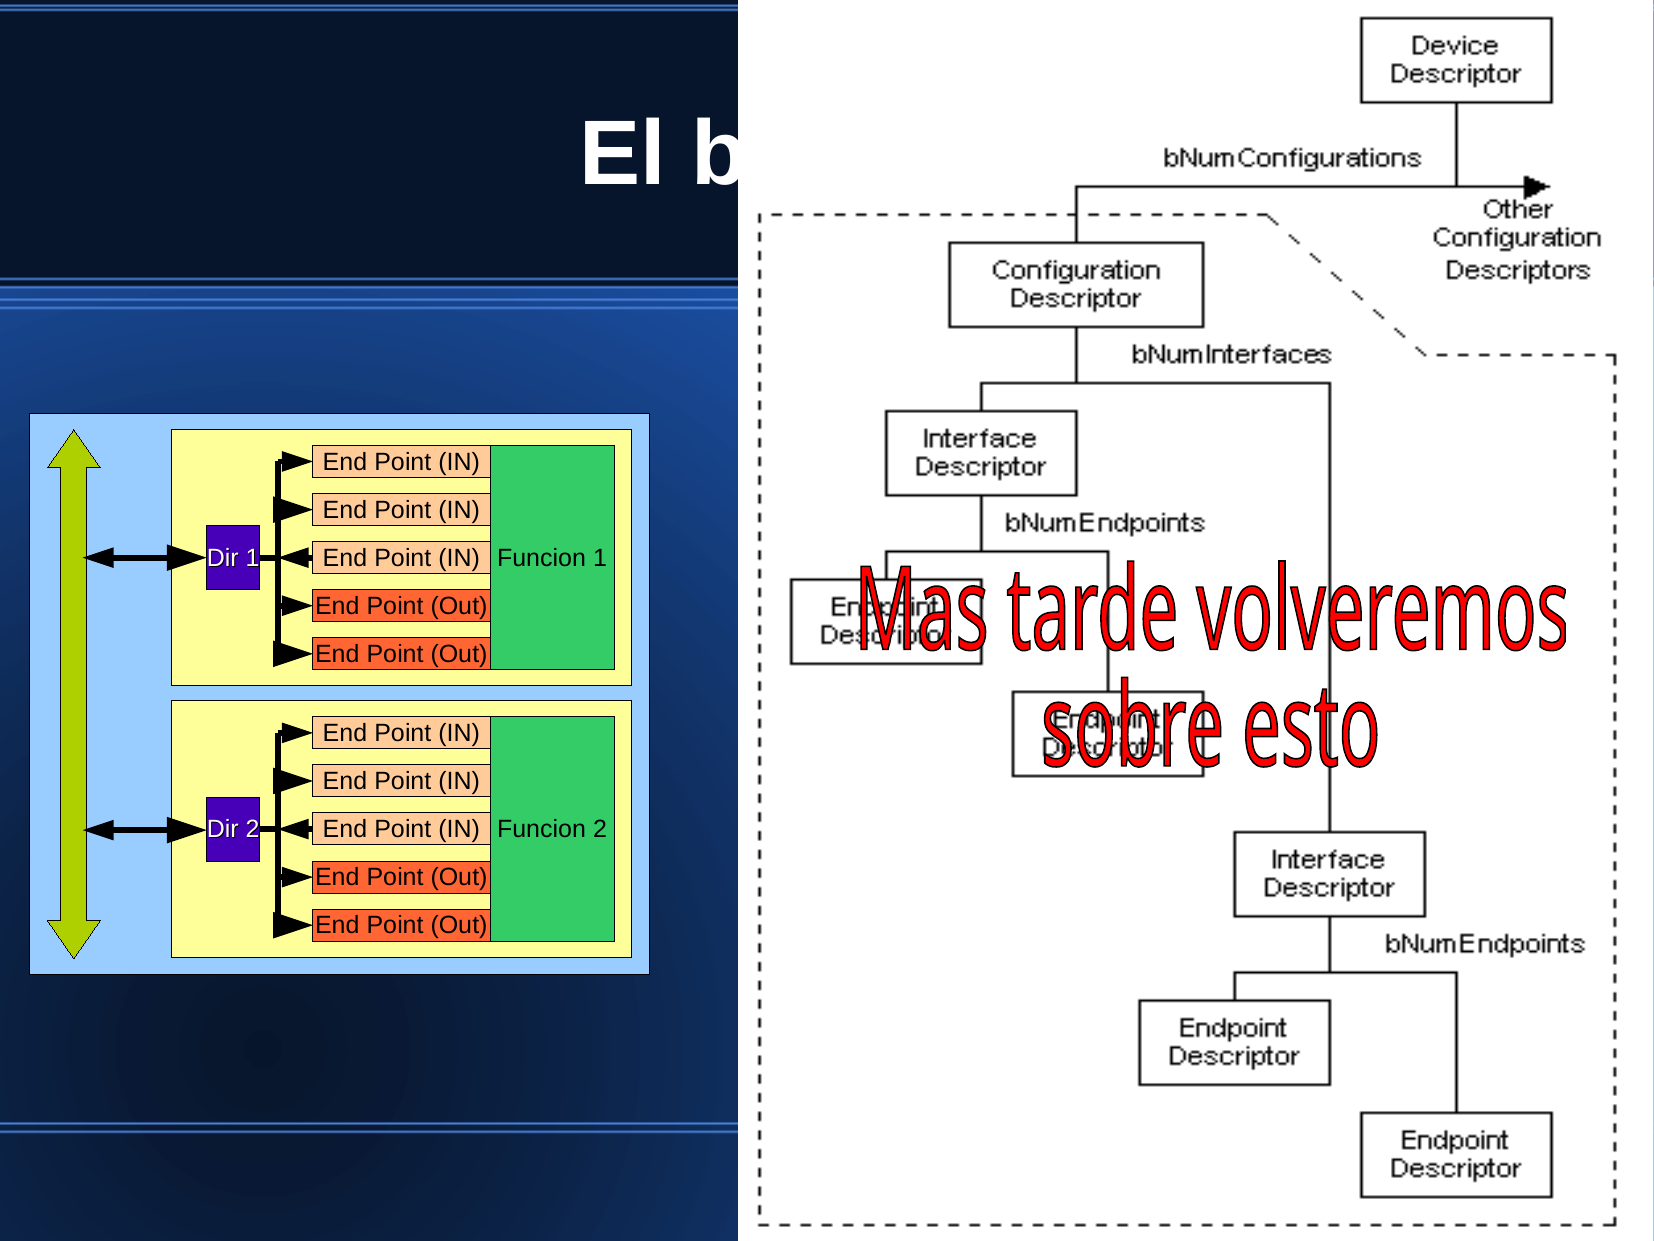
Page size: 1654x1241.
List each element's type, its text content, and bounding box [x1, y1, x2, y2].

text_box Mas tarde volveremos sobre esto [1100, 561, 1134, 651]
text_box Mas tarde volveremos sobre esto [1075, 585, 1098, 650]
text_box Mas tarde volveremos sobre esto [959, 585, 986, 651]
text_box End Point (IN) [312, 541, 490, 574]
text_box Mas tarde volveremos sobre esto [1007, 572, 1030, 651]
text_box End Point (Out) [312, 909, 490, 942]
text_box Mas tarde volveremos sobre esto [1395, 585, 1428, 651]
text_box Mas tarde volveremos sobre esto [1290, 587, 1326, 650]
text_box Mas tarde volveremos sobre esto [1284, 702, 1311, 768]
text_box Mas tarde volveremos sobre esto [1498, 586, 1533, 651]
text_box End Point (Out) [312, 637, 490, 670]
text_box Mas tarde volveremos sobre esto [1370, 585, 1392, 650]
text_box Mas tarde volveremos sobre esto [1436, 585, 1490, 650]
text_box Mas tarde volveremos sobre esto [1314, 689, 1338, 768]
picture [0, 0, 1654, 1241]
text_box Mas tarde volveremos sobre esto [1329, 585, 1362, 651]
text_box Mas tarde volveremos sobre esto [1540, 585, 1566, 651]
text_box Dir 2 [206, 797, 260, 862]
text_box Mas tarde volveremos sobre esto [1196, 587, 1232, 650]
text_box Mas tarde volveremos sobre esto [1245, 702, 1278, 768]
title El bus USB [82, 49, 738, 257]
text_box Mas tarde volveremos sobre esto [1143, 585, 1175, 651]
text_box Mas tarde volveremos sobre esto [1044, 702, 1072, 768]
text_box End Point (IN) [312, 764, 490, 797]
text_box End Point (Out) [312, 589, 490, 622]
text_box Mas tarde volveremos sobre esto [1121, 677, 1155, 768]
text_box End Point (IN) [312, 493, 490, 526]
text_box Funcion 2 [490, 716, 615, 942]
text_box Mas tarde volveremos sobre esto [920, 586, 951, 651]
text_box Mas tarde volveremos sobre esto [1235, 586, 1270, 651]
text_box End Point (IN) [312, 812, 490, 845]
text_box Mas tarde volveremos sobre esto [861, 566, 911, 650]
text_box Mas tarde volveremos sobre esto [1189, 702, 1221, 768]
text_box End Point (IN) [312, 445, 490, 478]
text_box Mas tarde volveremos sobre esto [1278, 560, 1285, 650]
text_box Mas tarde volveremos sobre esto [1164, 702, 1186, 766]
text_box Mas tarde volveremos sobre esto [1034, 586, 1065, 651]
text_box Dir 1 [206, 525, 260, 590]
text_box Mas tarde volveremos sobre esto [1077, 702, 1113, 768]
text_box Mas tarde volveremos sobre esto [1342, 702, 1377, 768]
text_box [29, 413, 650, 975]
text_box End Point (Out) [312, 861, 490, 894]
text_box Funcion 1 [490, 445, 615, 670]
text_box End Point (IN) [312, 716, 490, 749]
